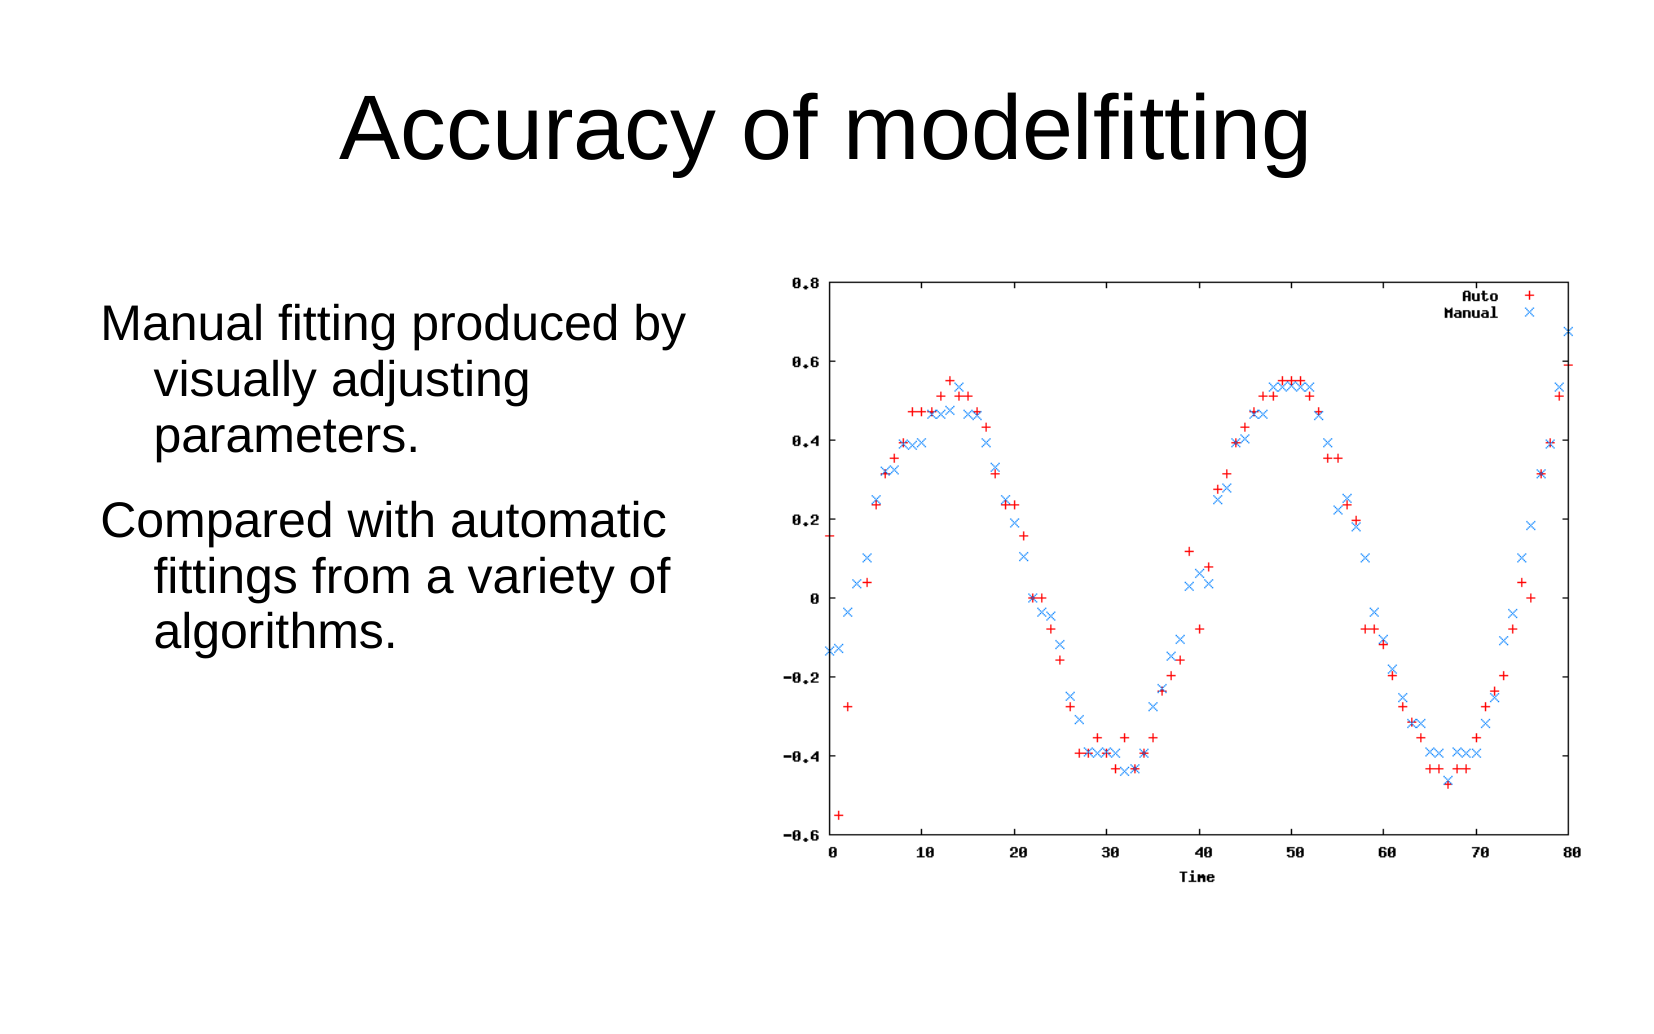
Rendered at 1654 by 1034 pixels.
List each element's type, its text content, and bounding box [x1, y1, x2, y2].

picture [767, 265, 1595, 886]
list Manual fitting produced by visually adjusting parameters. Compared with automatic fittings from a variety of algorithms. [82, 295, 739, 978]
title Accuracy of modelfitting [82, 41, 1571, 214]
